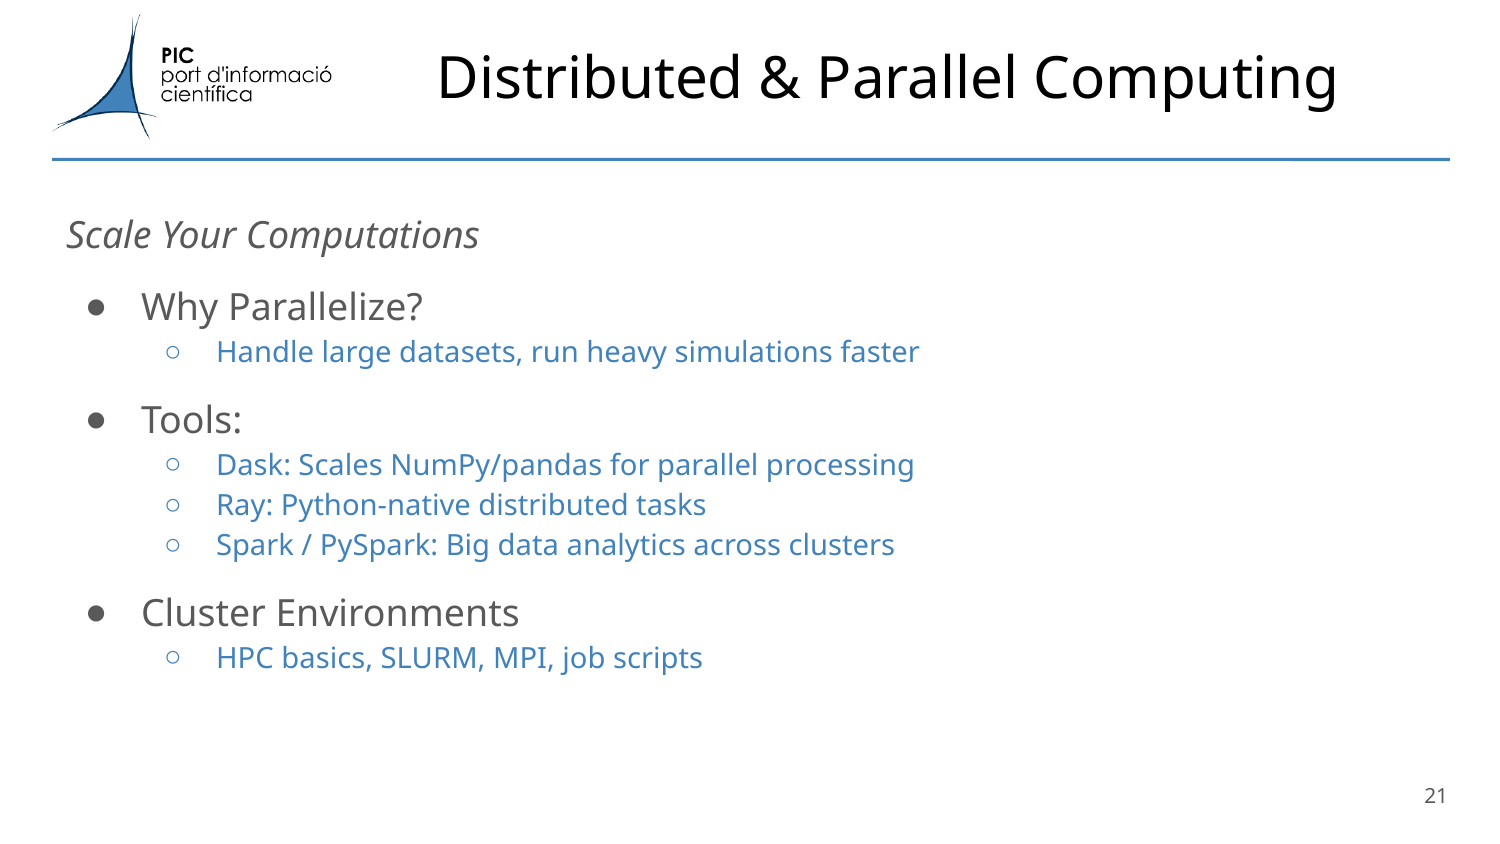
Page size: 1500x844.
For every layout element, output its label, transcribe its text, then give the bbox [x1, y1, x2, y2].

list Scale Your Computations Why Parallelize? Handle large datasets, run heavy simulations faster Tools: Dask: Scales NumPy/pandas for parallel processing Ray: Python-native distributed tasks Spark / PySpark: Big data analytics across clusters Cluster Environments HPC basics, SLURM, MPI, job scripts [51, 189, 1449, 750]
picture [50, 10, 327, 141]
title Distributed & Parallel Computing [327, 10, 1449, 141]
slide_number 1 [1372, 764, 1463, 830]
